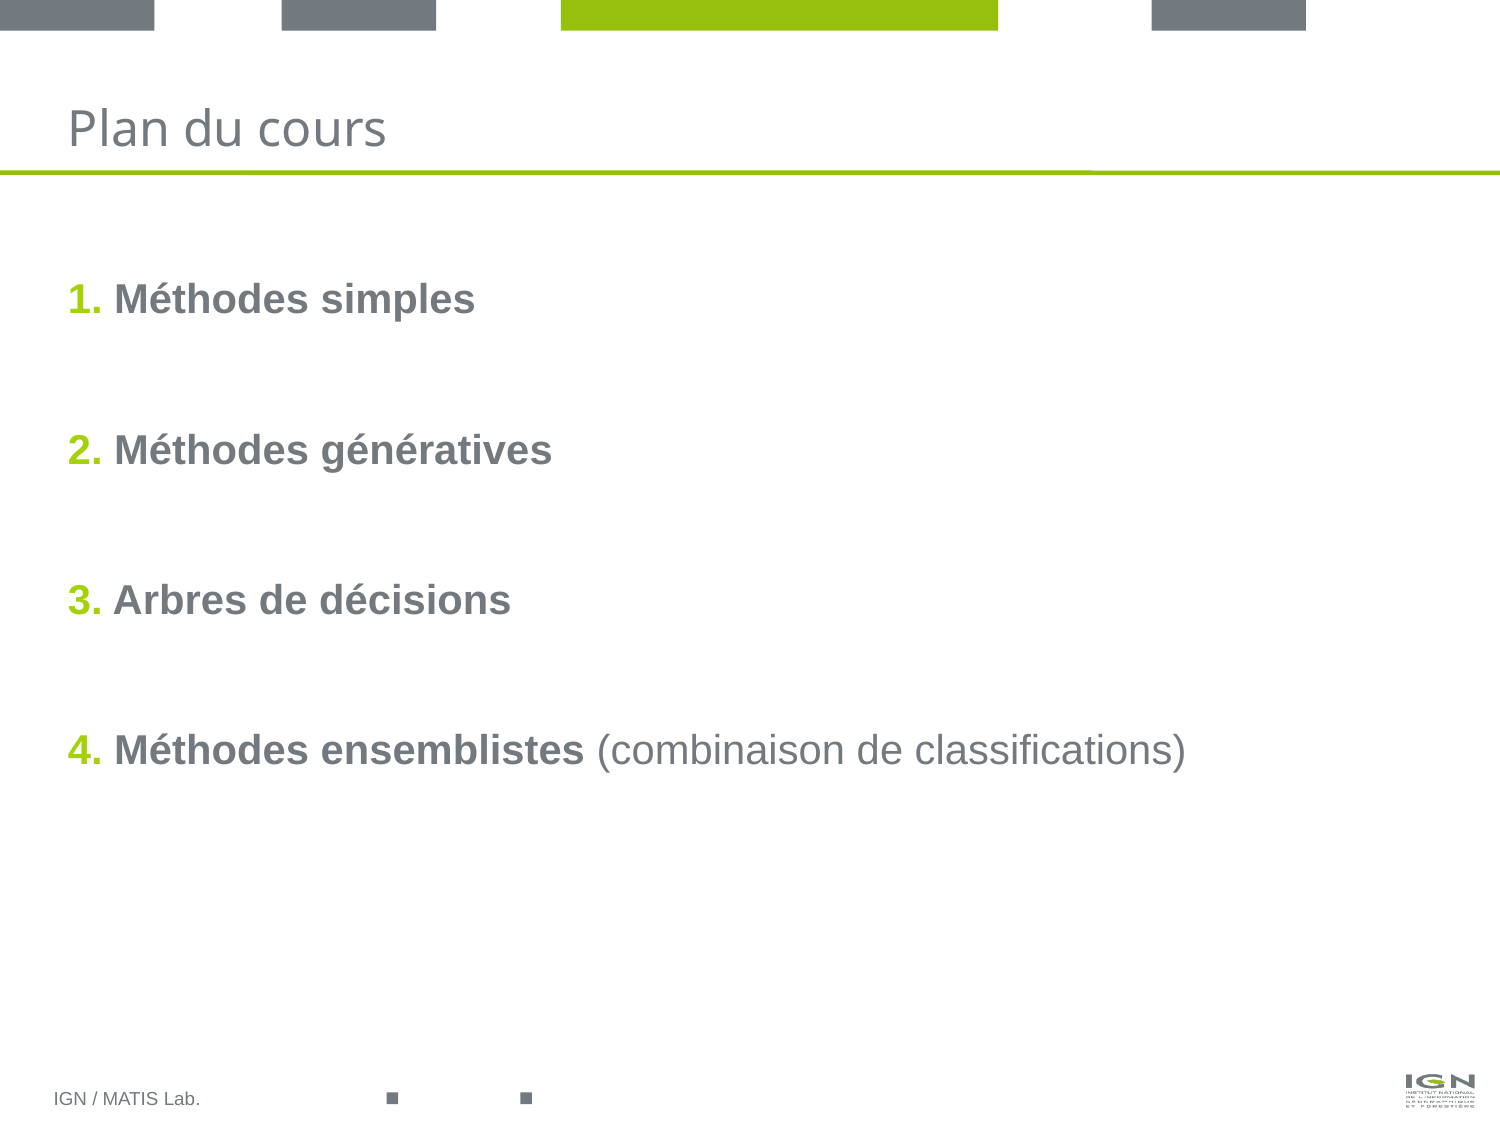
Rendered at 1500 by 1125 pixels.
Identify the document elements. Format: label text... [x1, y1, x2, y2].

text_box 1. Méthodes simples 2. Méthodes génératives 3. Arbres de décisions 4. Méthodes ensemblistes (combinaison de classifications) [53, 219, 1425, 1005]
picture [1404, 1074, 1475, 1108]
text_box Plan du cours [53, 80, 1425, 173]
text_box IGN / MATIS Lab. [38, 1067, 514, 1125]
